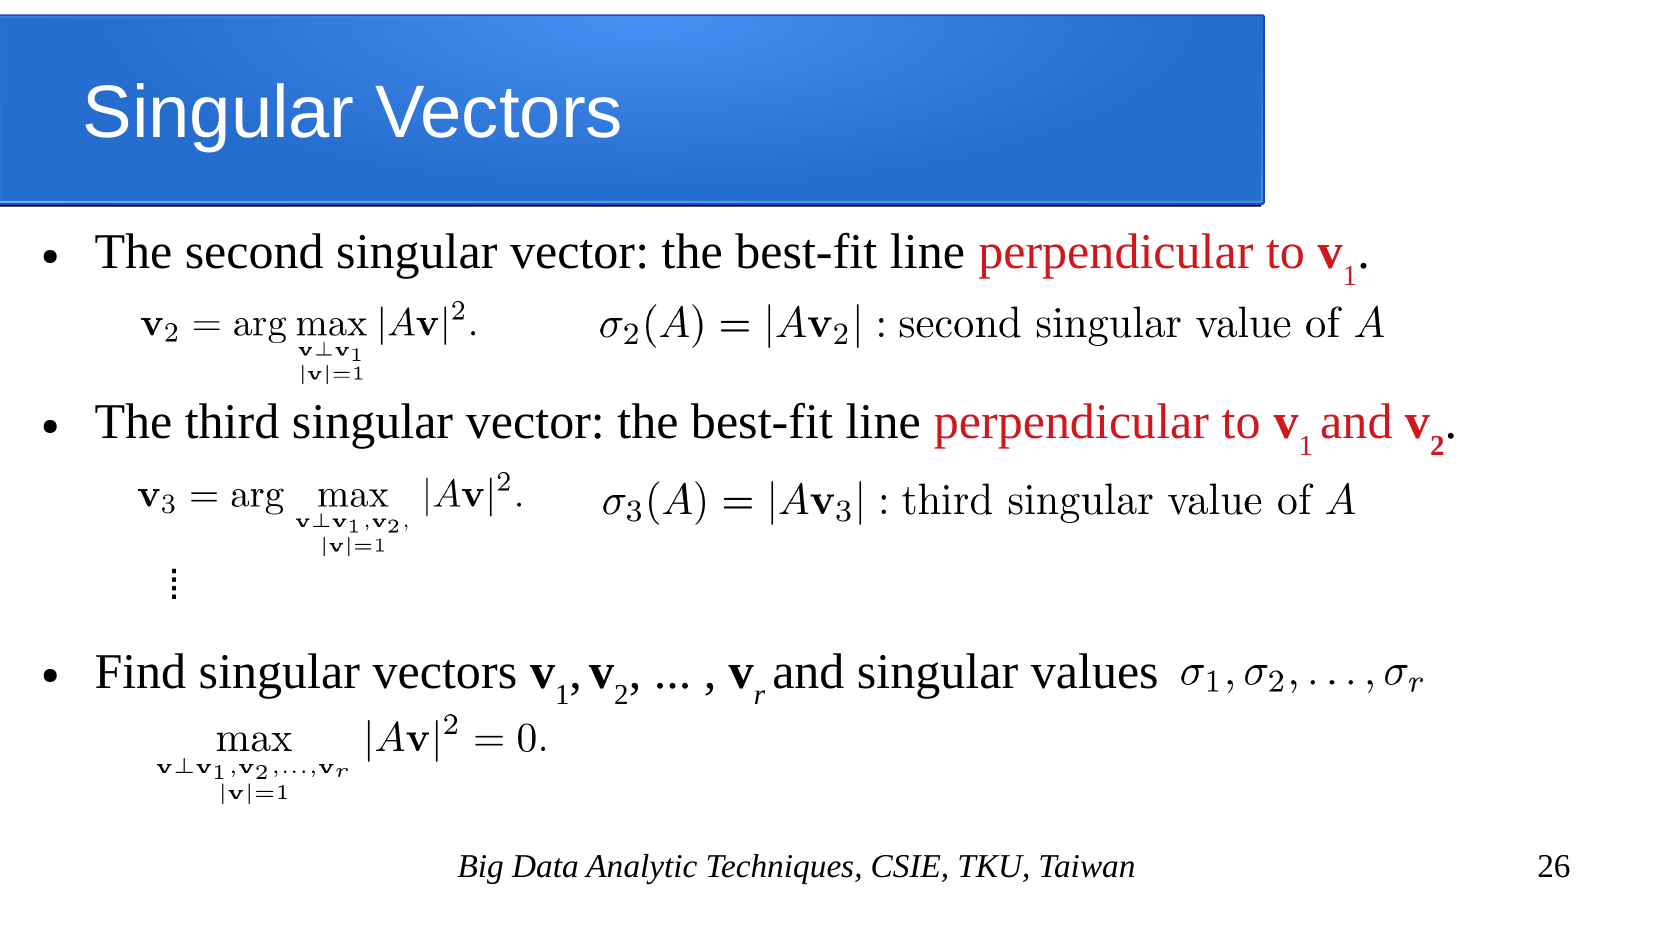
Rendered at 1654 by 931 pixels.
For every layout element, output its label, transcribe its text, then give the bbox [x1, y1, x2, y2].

list The second singular vector: the best-fit line perpendicular to v1. The third singular vector: the best-fit line perpendicular to v1 and v2. Find singular vectors v1, v2, ... , vr and singular values [23, 224, 1512, 839]
picture [138, 472, 521, 556]
title Singular Vectors [82, 35, 1235, 189]
picture [600, 304, 1384, 348]
picture [141, 301, 475, 384]
picture [603, 481, 1355, 525]
picture [1181, 665, 1423, 693]
picture [157, 714, 545, 804]
text_box ⁞ [153, 537, 284, 632]
